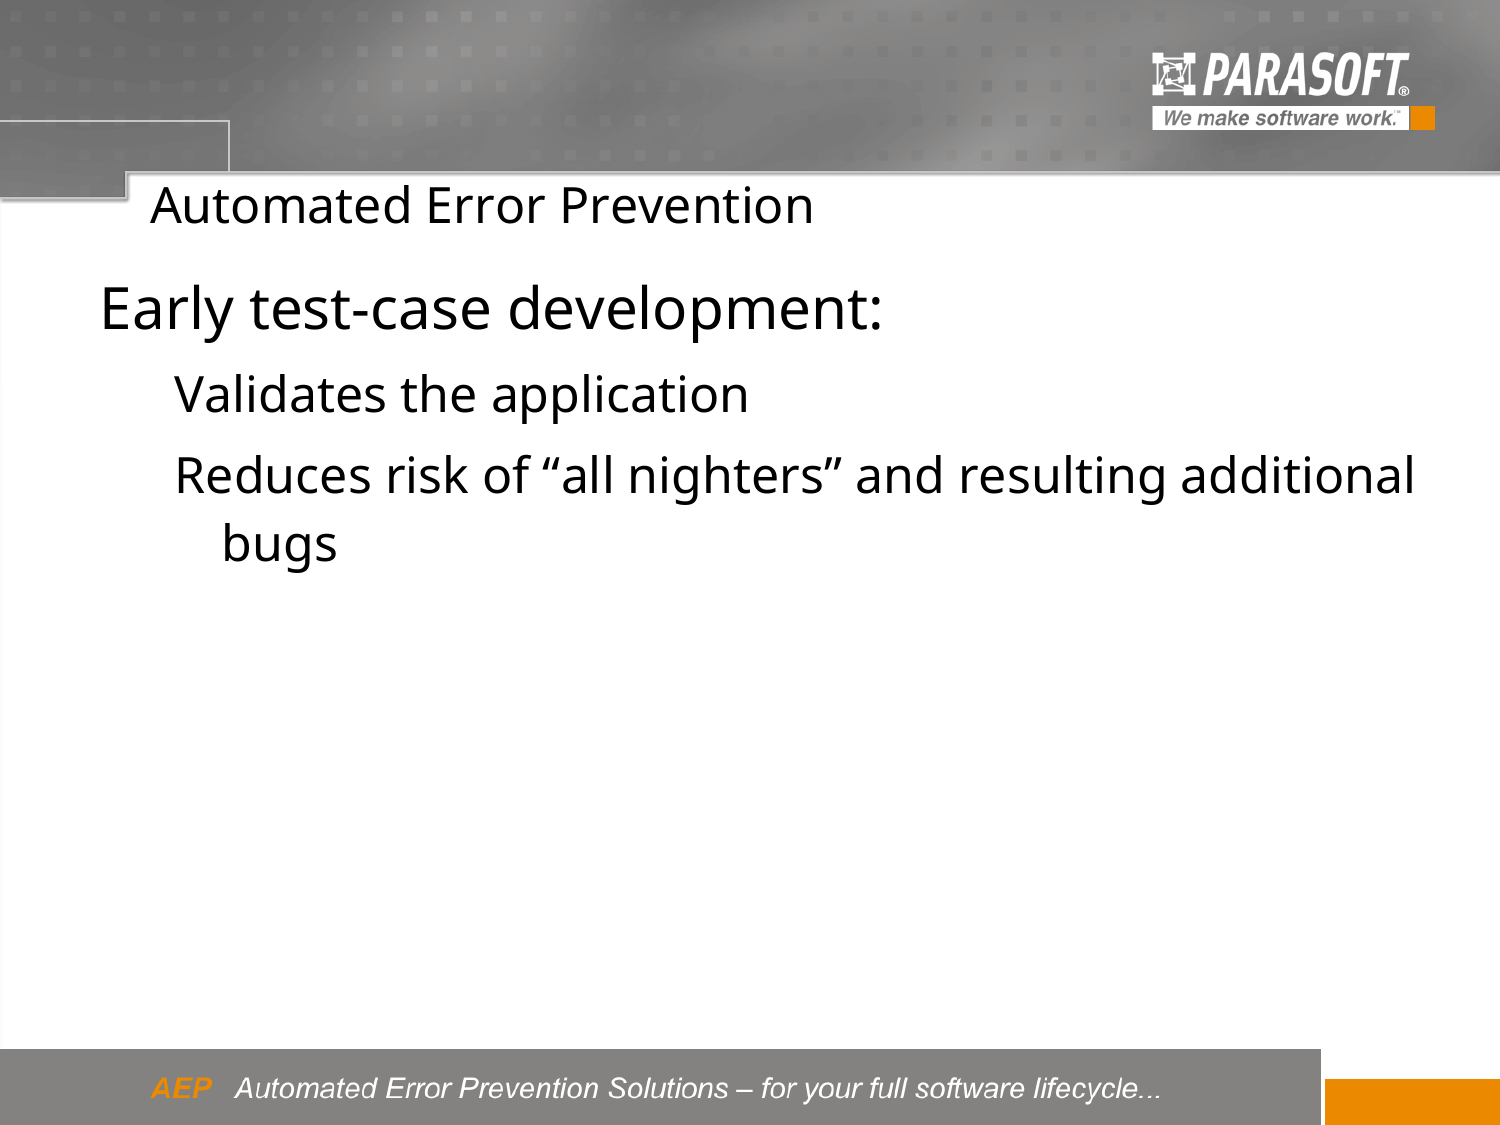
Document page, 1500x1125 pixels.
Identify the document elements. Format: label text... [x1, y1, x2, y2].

picture [0, 0, 1500, 1125]
list Early test-case development: Validates the application Reduces risk of “all nighters” and resulting additional bugs [99, 267, 1450, 995]
title Automated Error Prevention [150, 173, 1426, 235]
